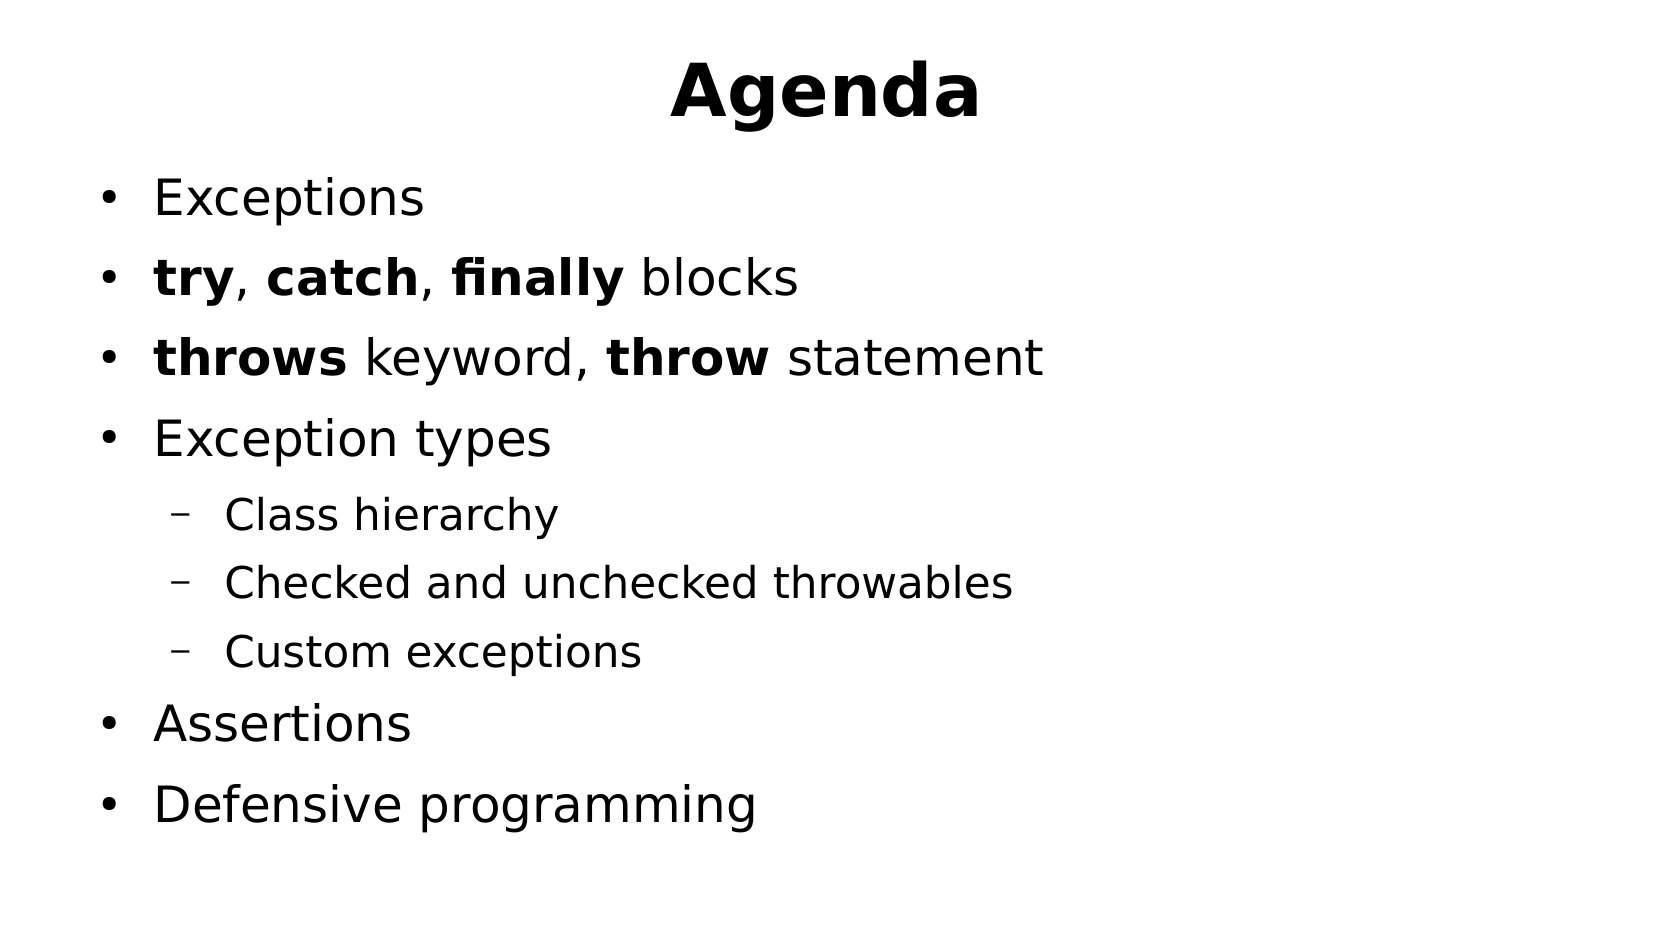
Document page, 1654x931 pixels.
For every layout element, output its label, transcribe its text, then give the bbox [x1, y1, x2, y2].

list Exceptions try, catch, finally blocks throws keyword, throw statement Exception types Class hierarchy Checked and unchecked throwables Custom exceptions Assertions Defensive programming [82, 168, 1538, 889]
title Agenda [82, 37, 1571, 147]
